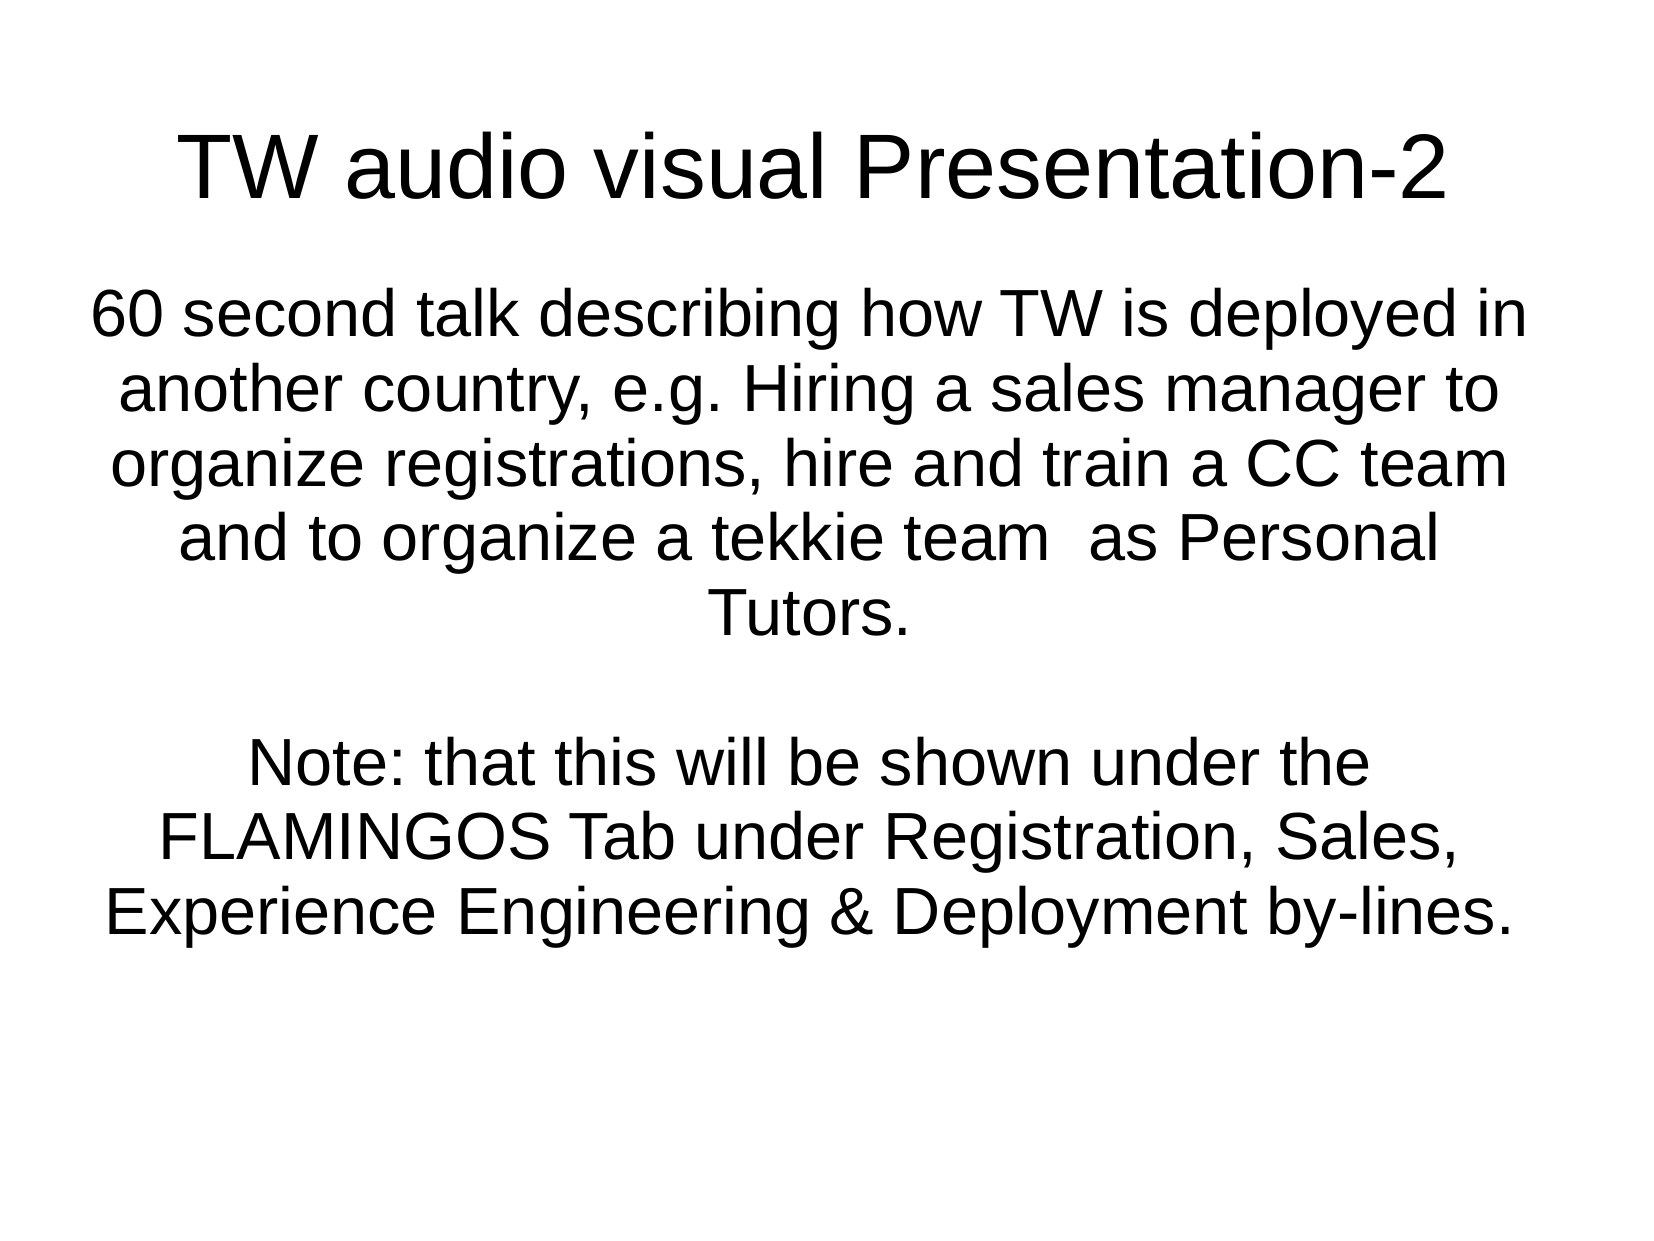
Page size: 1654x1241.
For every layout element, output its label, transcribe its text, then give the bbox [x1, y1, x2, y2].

title TW audio visual Presentation-2 [82, 62, 1571, 271]
subtitle 60 second talk describing how TW is deployed in another country, e.g. Hiring a sales manager to organize registrations, hire and train a CC team and to organize a tekkie team as Personal Tutors. Note: that this will be shown under the FLAMINGOS Tab under Registration, Sales, Experience Engineering & Deployment by-lines. [82, 275, 1538, 1024]
